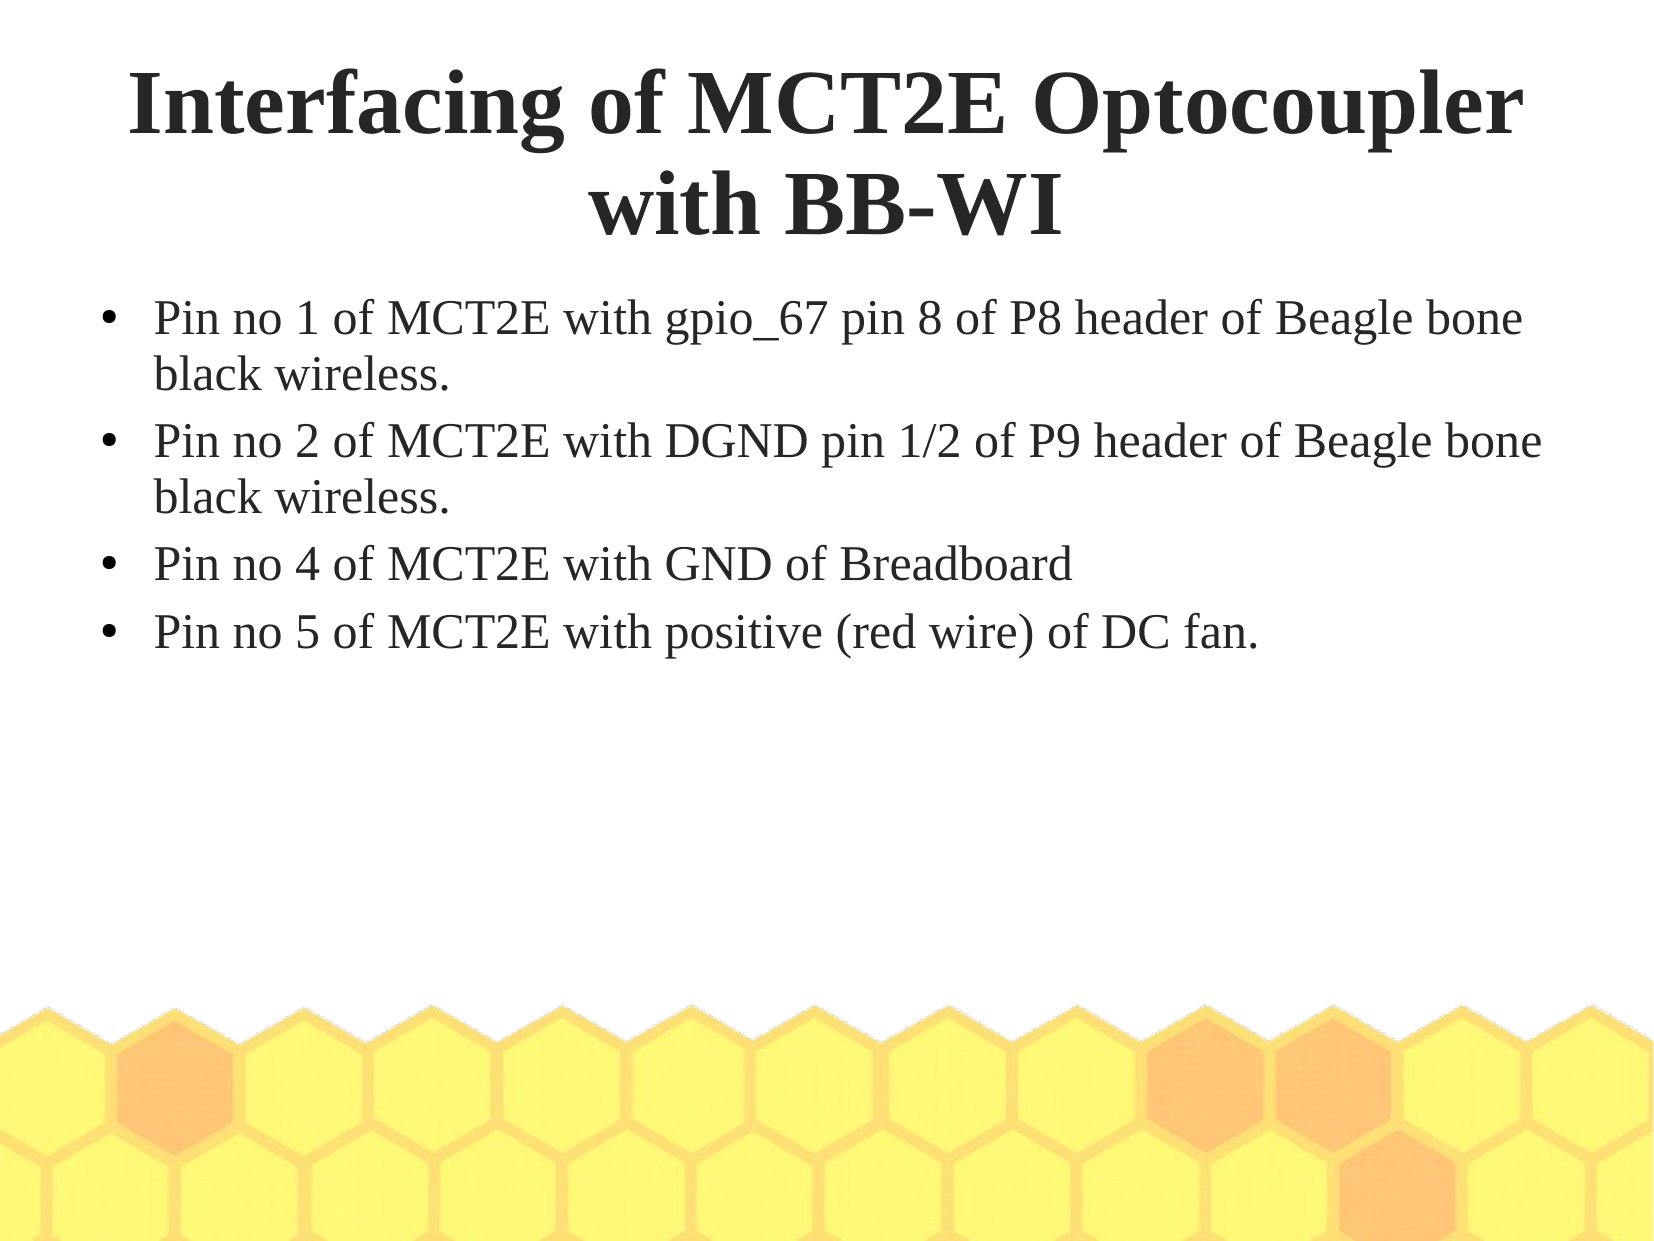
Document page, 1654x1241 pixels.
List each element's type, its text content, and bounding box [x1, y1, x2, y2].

list Pin no 1 of MCT2E with gpio_67 pin 8 of P8 header of Beagle bone black wireless. Pin no 2 of MCT2E with DGND pin 1/2 of P9 header of Beagle bone black wireless. Pin no 4 of MCT2E with GND of Breadboard Pin no 5 of MCT2E with positive (red wire) of DC fan. [82, 290, 1571, 1010]
picture [0, 1001, 1654, 1241]
title Interfacing of MCT2E Optocoupler with BB-WI [82, 49, 1571, 257]
